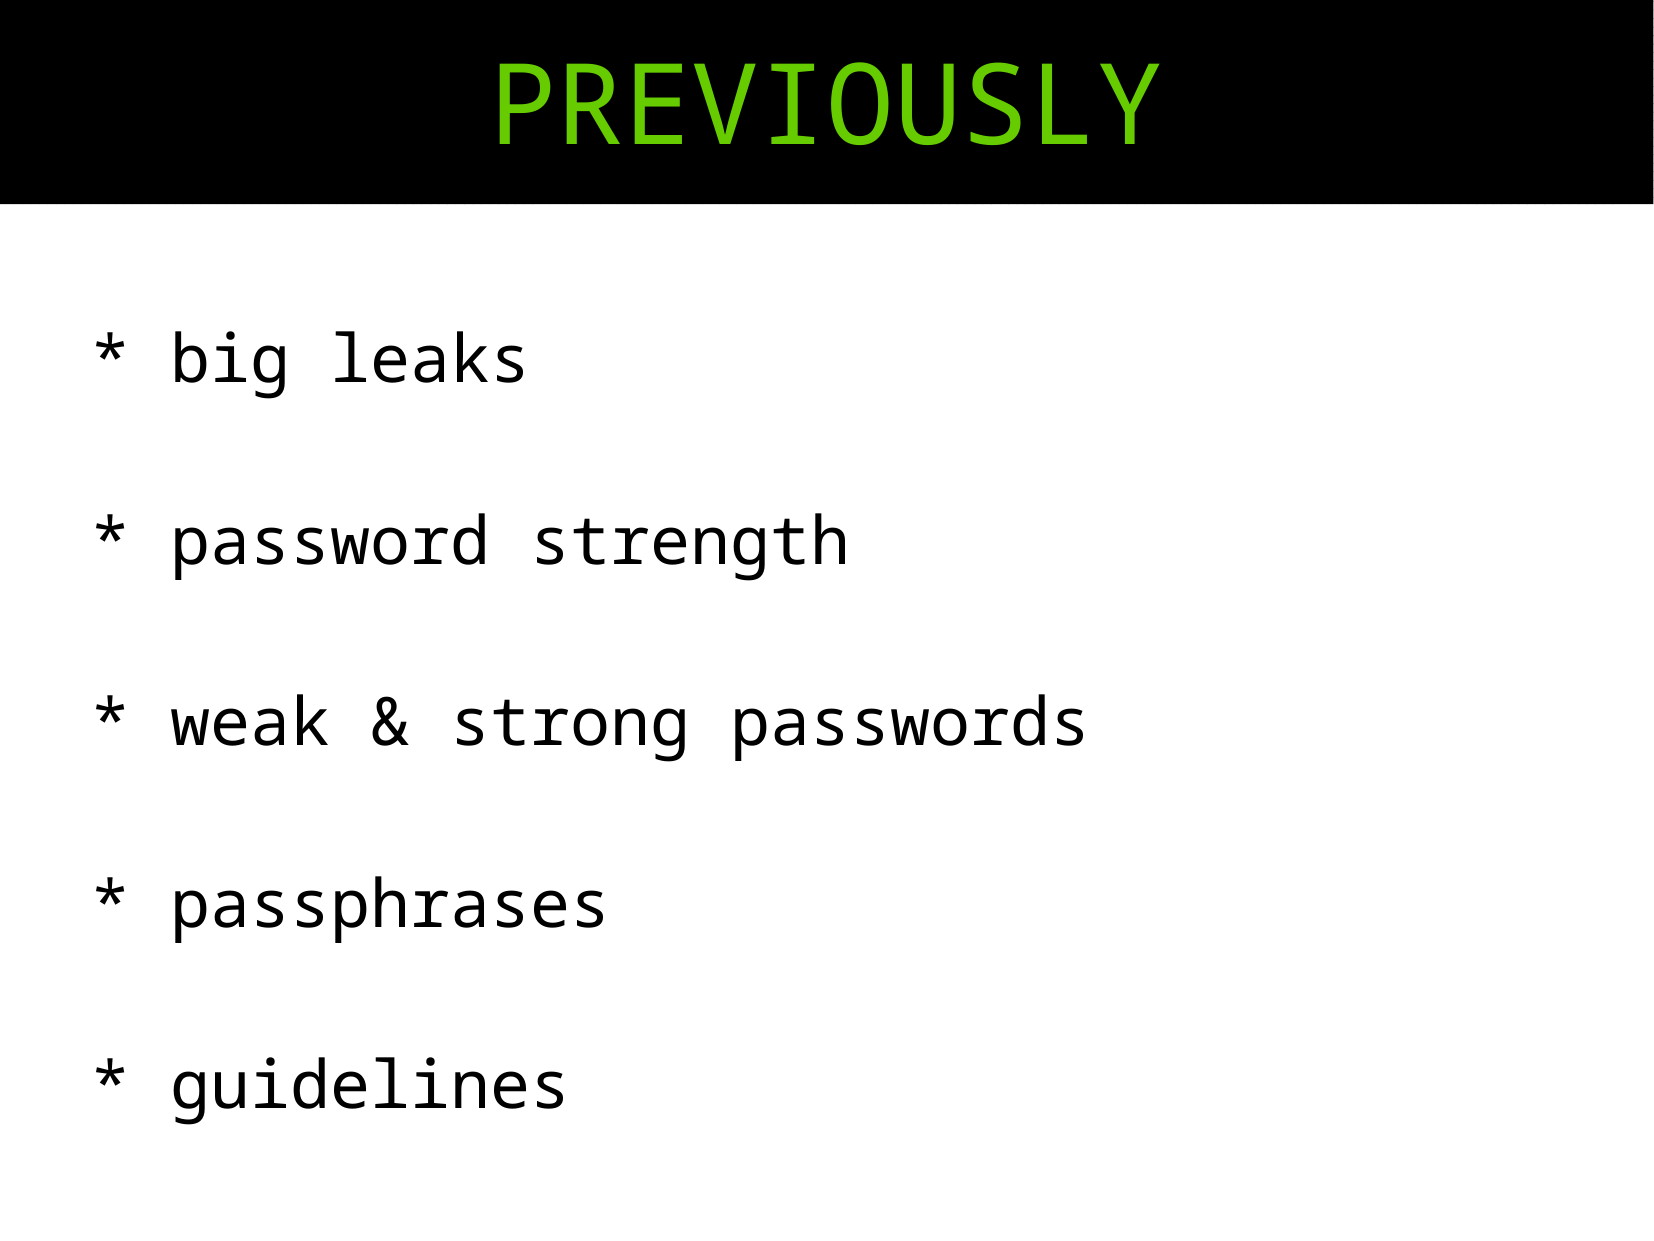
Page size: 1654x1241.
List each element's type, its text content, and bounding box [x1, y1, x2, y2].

title PREVIOUSLY [0, 0, 1654, 205]
subtitle * big leaks * password strength * weak & strong passwords * passphrases * guidelines [90, 293, 1561, 1147]
